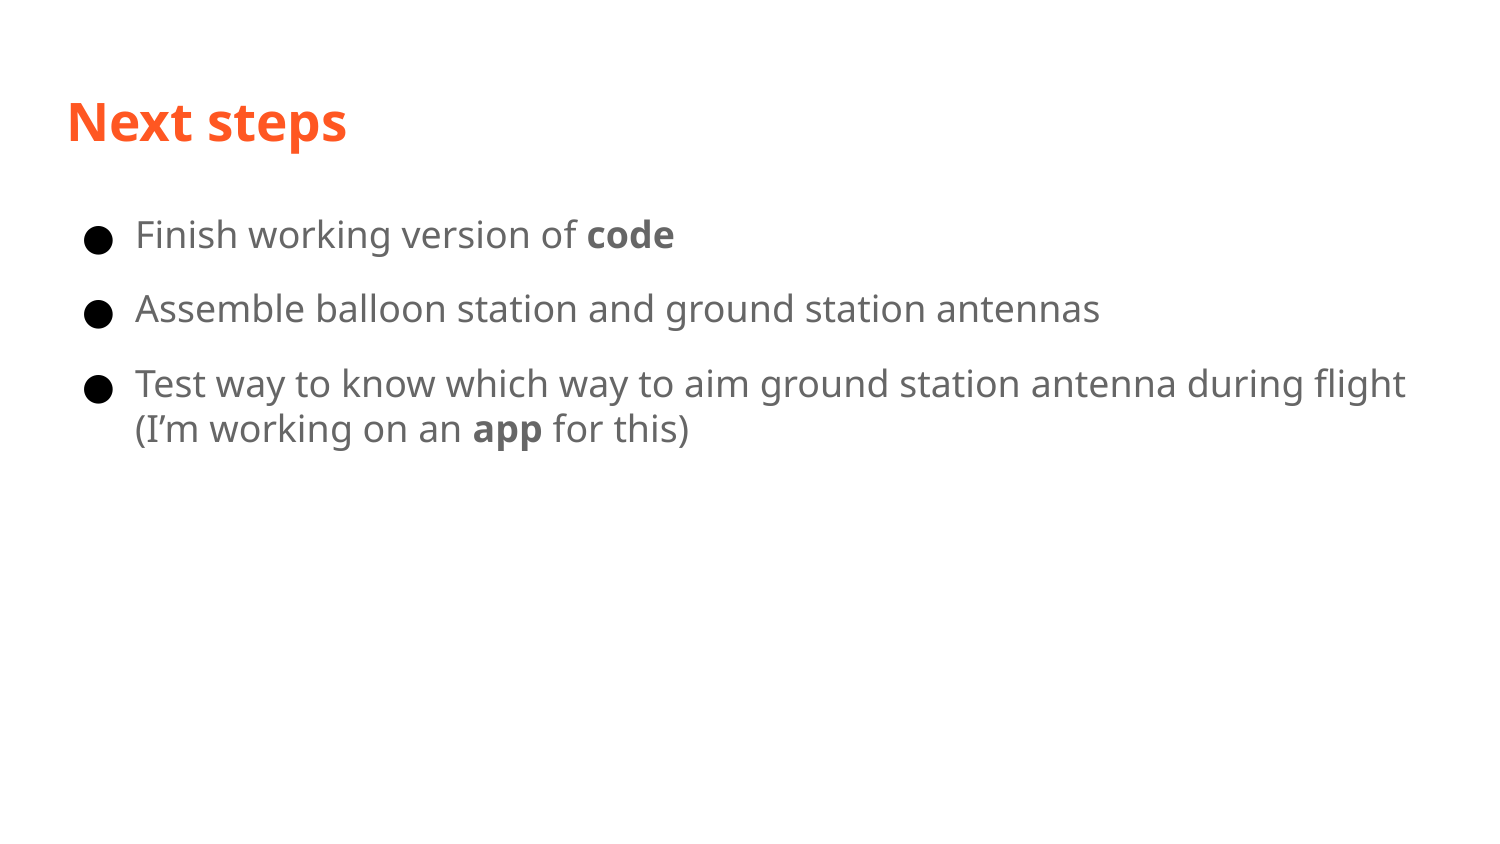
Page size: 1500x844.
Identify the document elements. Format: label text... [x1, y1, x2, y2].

title Next steps [51, 72, 1449, 167]
list Finish working version of code Assemble balloon station and ground station antennas Test way to know which way to aim ground station antenna during flight (I’m working on an app for this) [49, 189, 1447, 750]
